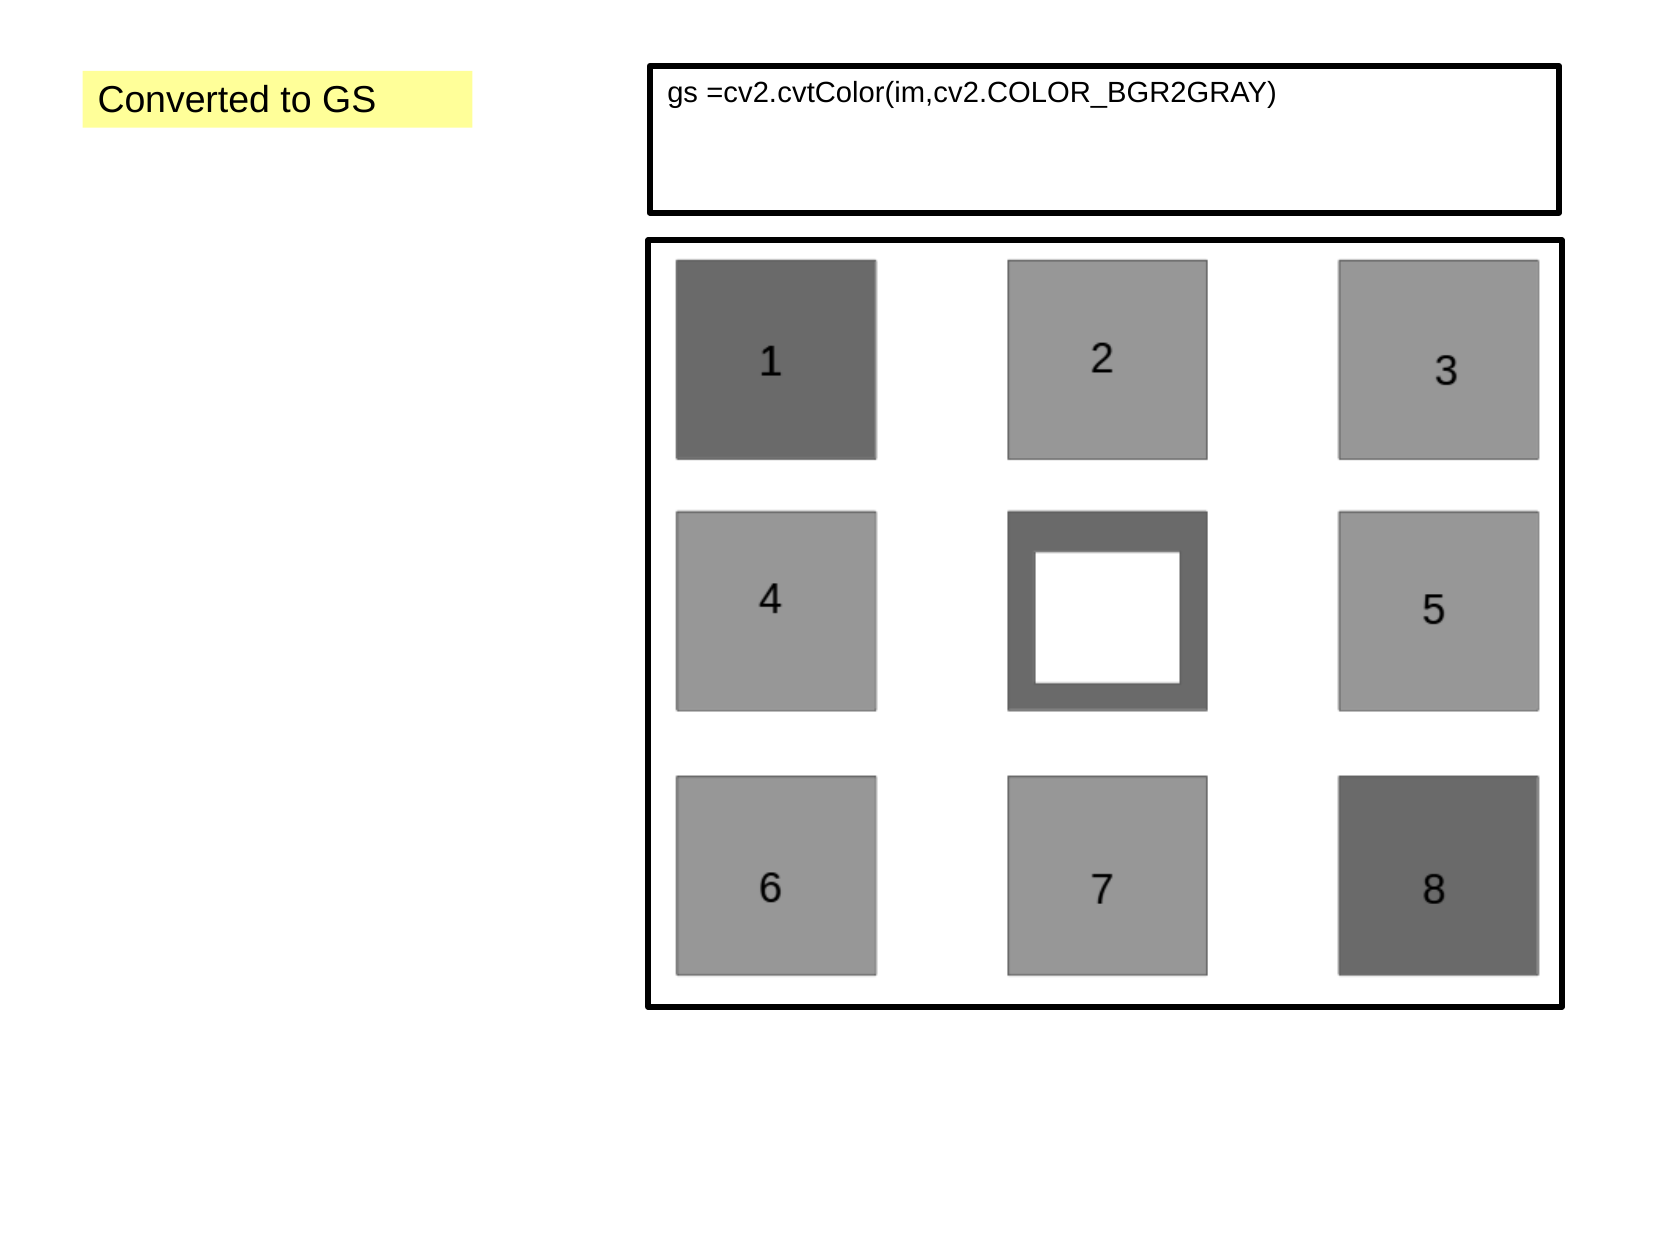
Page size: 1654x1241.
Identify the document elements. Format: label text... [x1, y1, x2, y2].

text_box Converted to GS [82, 70, 473, 128]
picture [651, 243, 1560, 1004]
text_box gs =cv2.cvtColor(im,cv2.COLOR_BGR2GRAY) [649, 65, 1560, 213]
